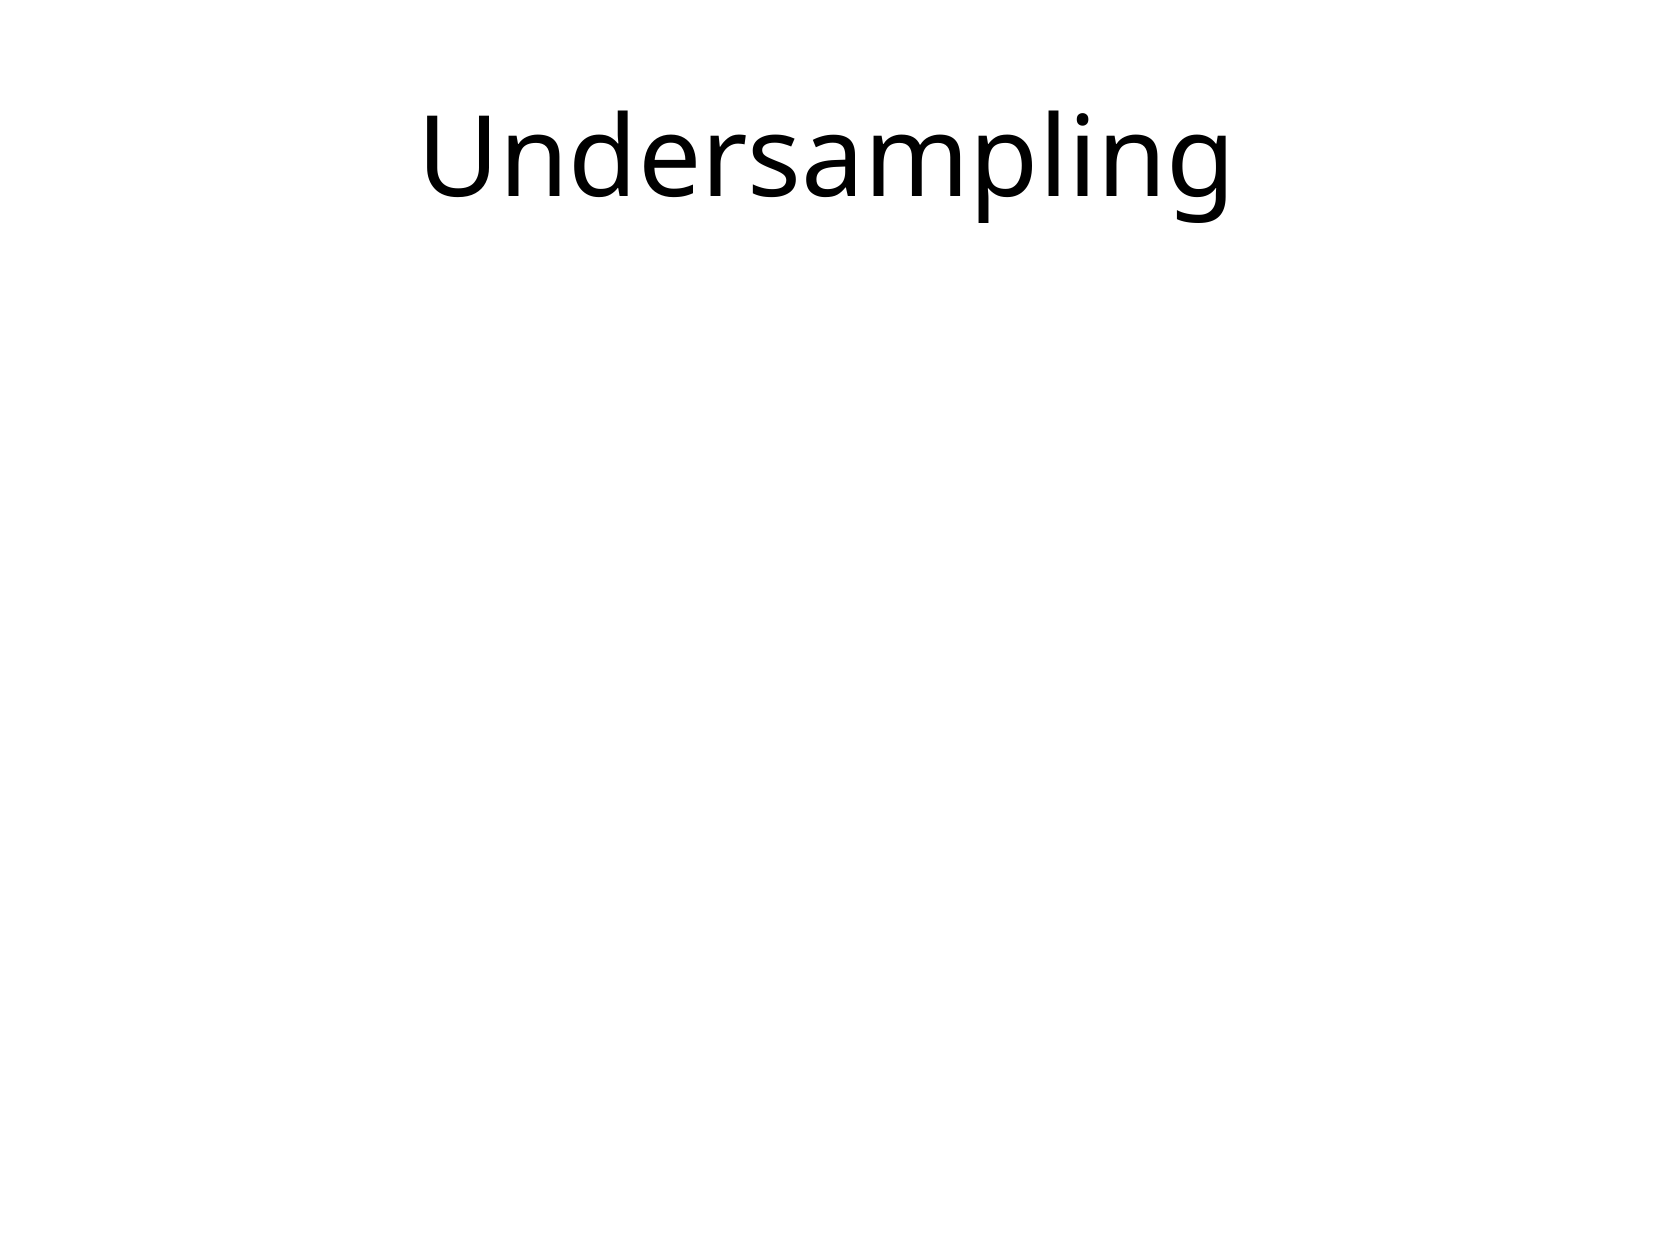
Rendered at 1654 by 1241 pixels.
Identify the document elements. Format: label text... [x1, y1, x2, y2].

title Undersampling [82, 49, 1571, 257]
